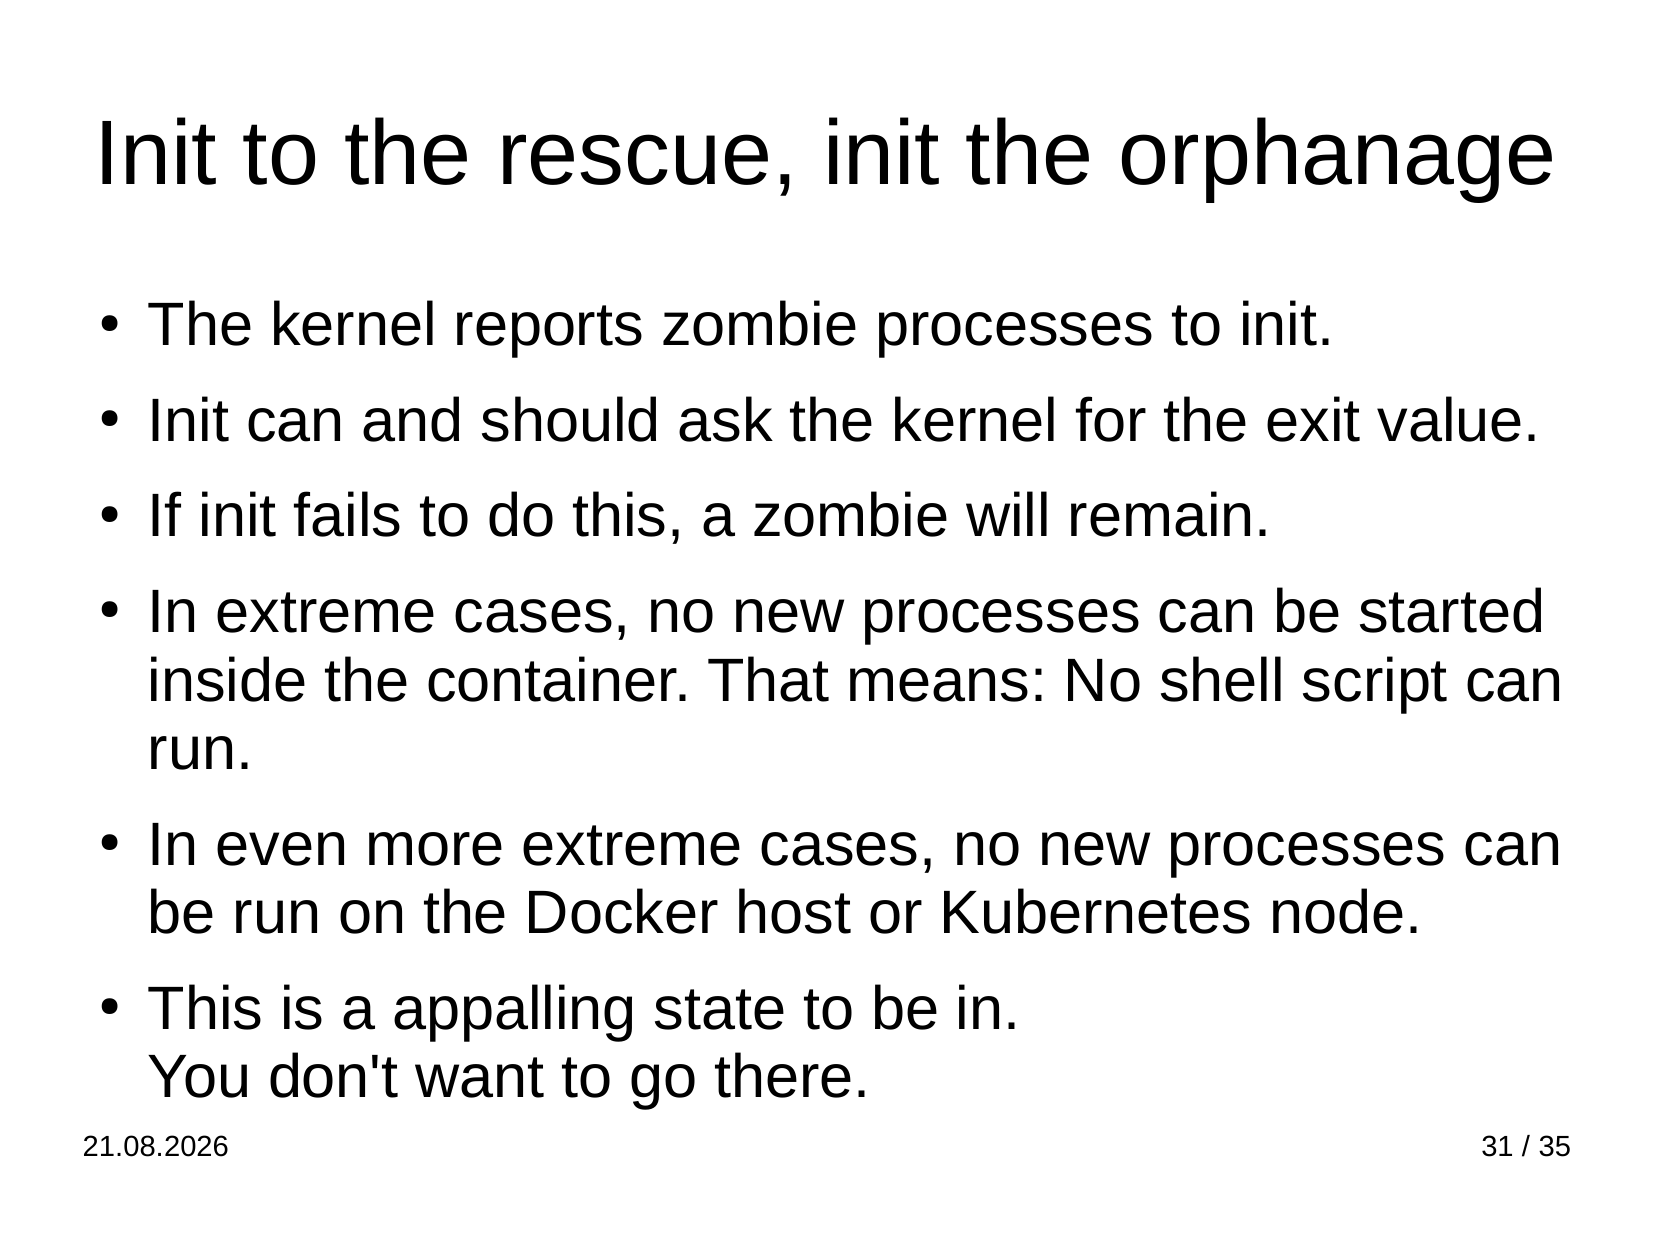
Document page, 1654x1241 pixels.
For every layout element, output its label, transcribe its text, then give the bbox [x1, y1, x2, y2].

title Init to the rescue, init the orphanage [82, 49, 1571, 257]
list The kernel reports zombie processes to init. Init can and should ask the kernel for the exit value. If init fails to do this, a zombie will remain. In extreme cases, no new processes can be started inside the container. That means: No shell script can run. In even more extreme cases, no new processes can be run on the Docker host or Kubernetes node. This is a appalling state to be in. You don't want to go there. [82, 290, 1571, 1123]
